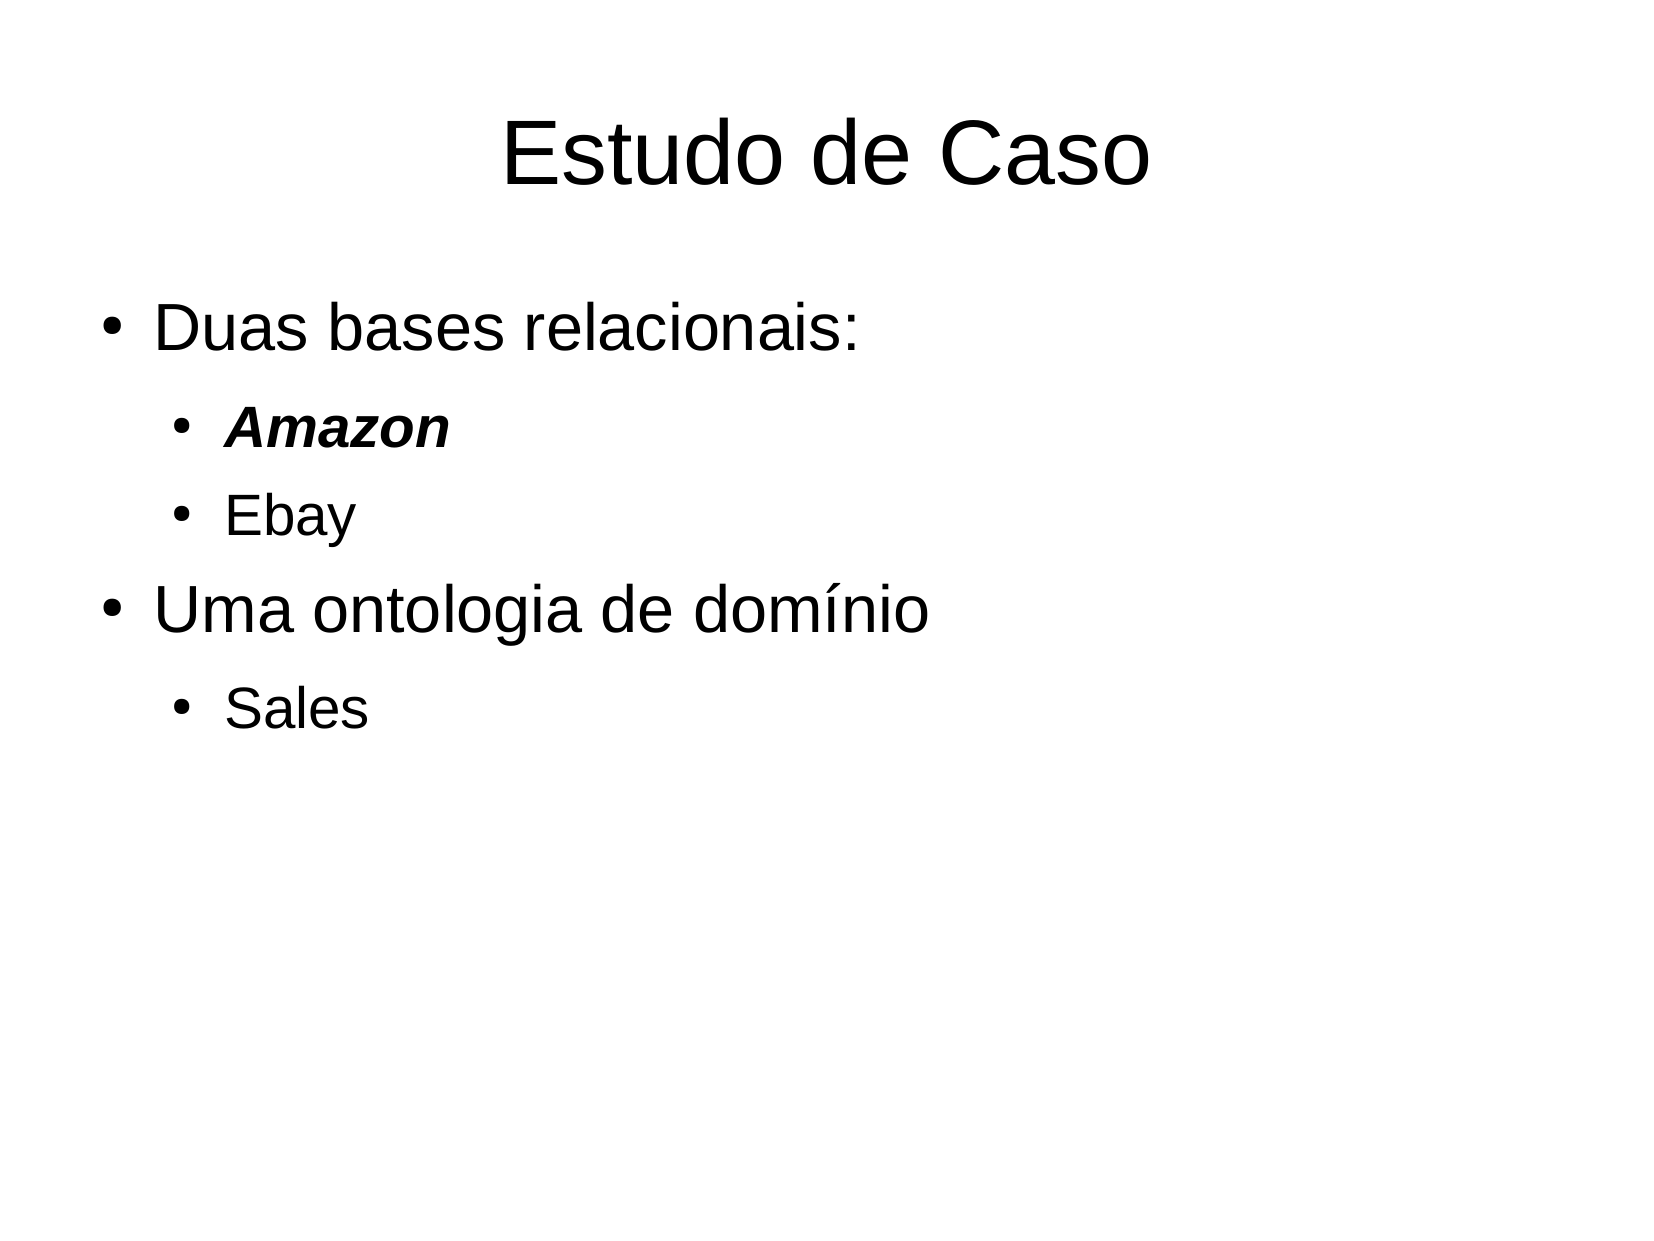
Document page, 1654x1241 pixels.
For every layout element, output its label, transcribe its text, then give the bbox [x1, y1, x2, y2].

list Duas bases relacionais: Amazon Ebay Uma ontologia de domínio Sales [82, 290, 1571, 1094]
title Estudo de Caso [82, 49, 1571, 257]
